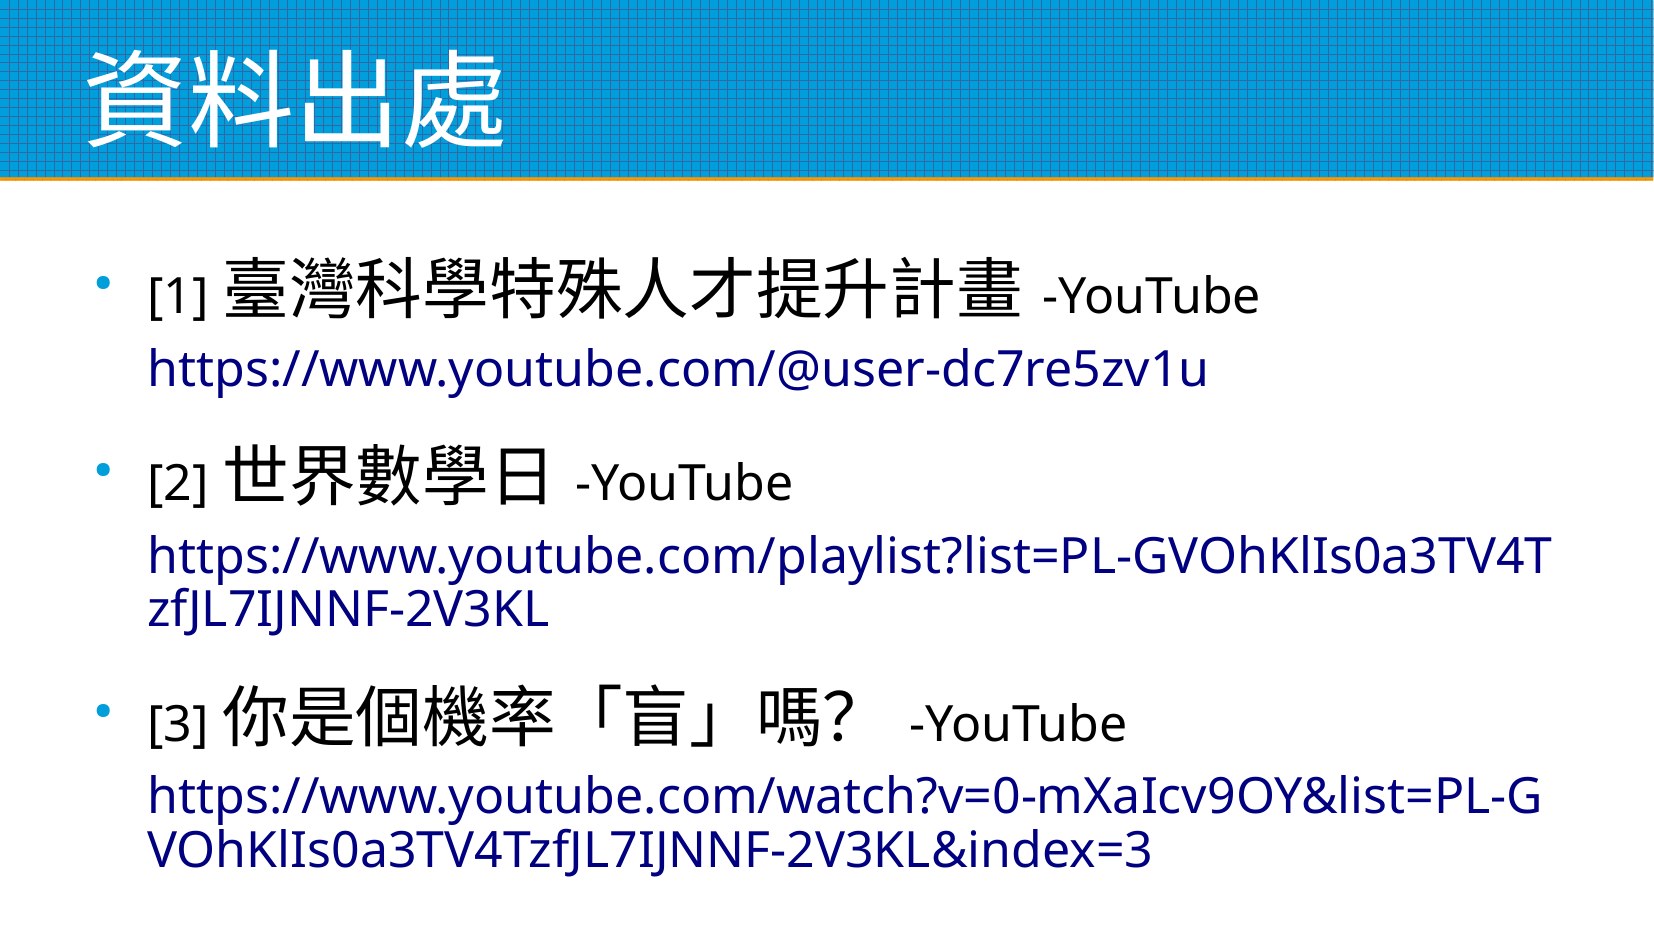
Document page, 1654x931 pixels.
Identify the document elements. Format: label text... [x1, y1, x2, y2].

list [1]臺灣科學特殊人才提升計畫-YouTube https://www.youtube.com/@user-dc7re5zv1u [2]世界數學日-YouTube https://www.youtube.com/playlist?list=PL-GVOhKlIs0a3TV4TzfJL7IJNNF-2V3KL [3]你是個機率「盲」嗎？-YouTube https://www.youtube.com/watch?v=0-mXaIcv9OY&list=PL-GVOhKlIs0a3TV4TzfJL7IJNNF-2V3KL&index=3 [76, 236, 1557, 811]
title 資料出處 [82, 14, 1571, 171]
